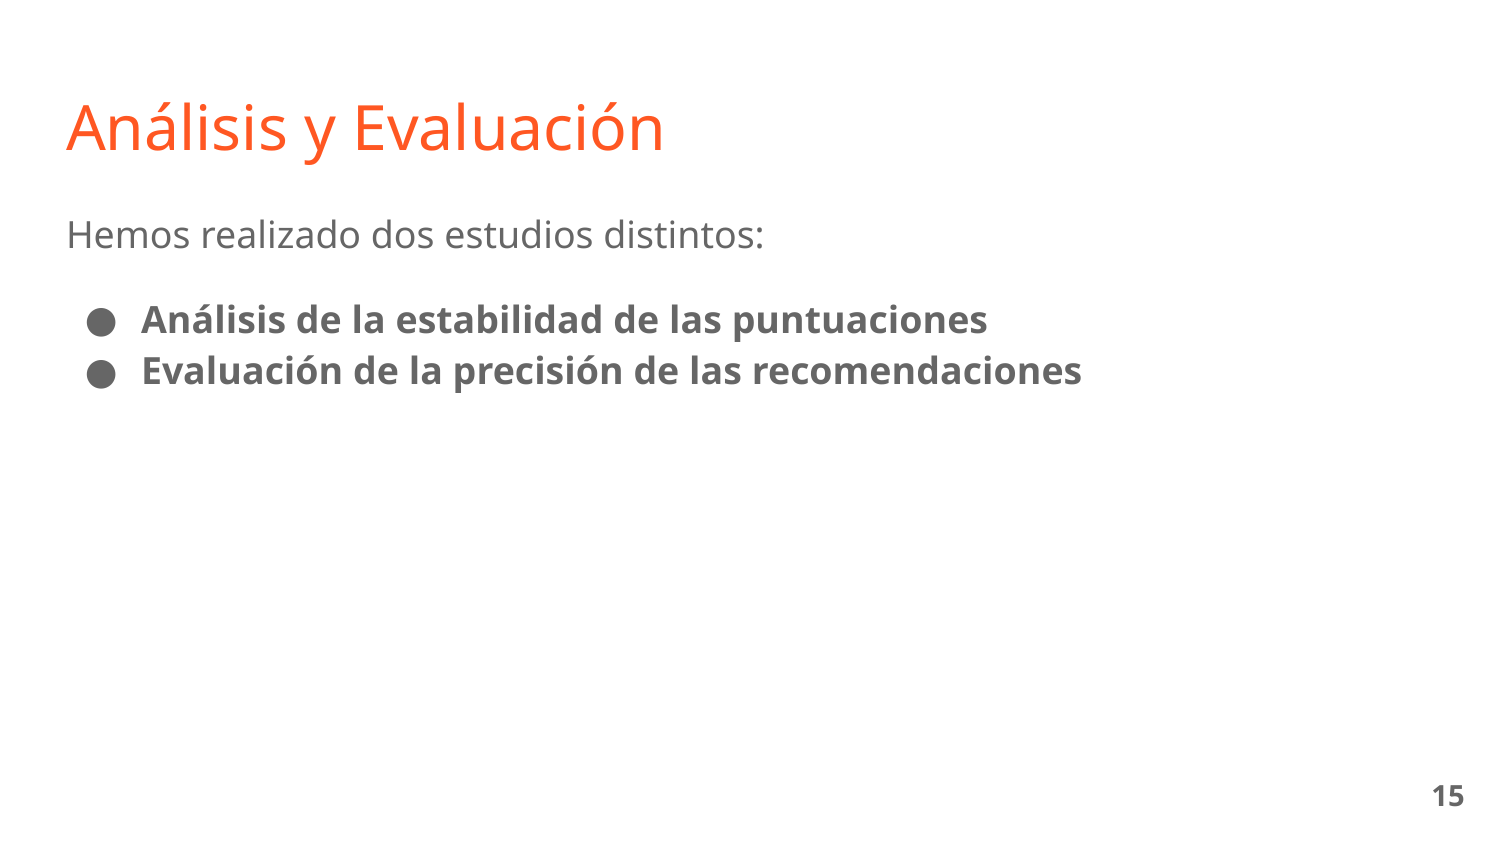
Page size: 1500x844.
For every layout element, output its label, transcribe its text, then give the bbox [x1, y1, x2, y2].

slide_number <number> [1389, 764, 1480, 830]
title Análisis y Evaluación [51, 72, 1449, 167]
list Hemos realizado dos estudios distintos: Análisis de la estabilidad de las puntuaciones Evaluación de la precisión de las recomendaciones [51, 189, 1449, 750]
